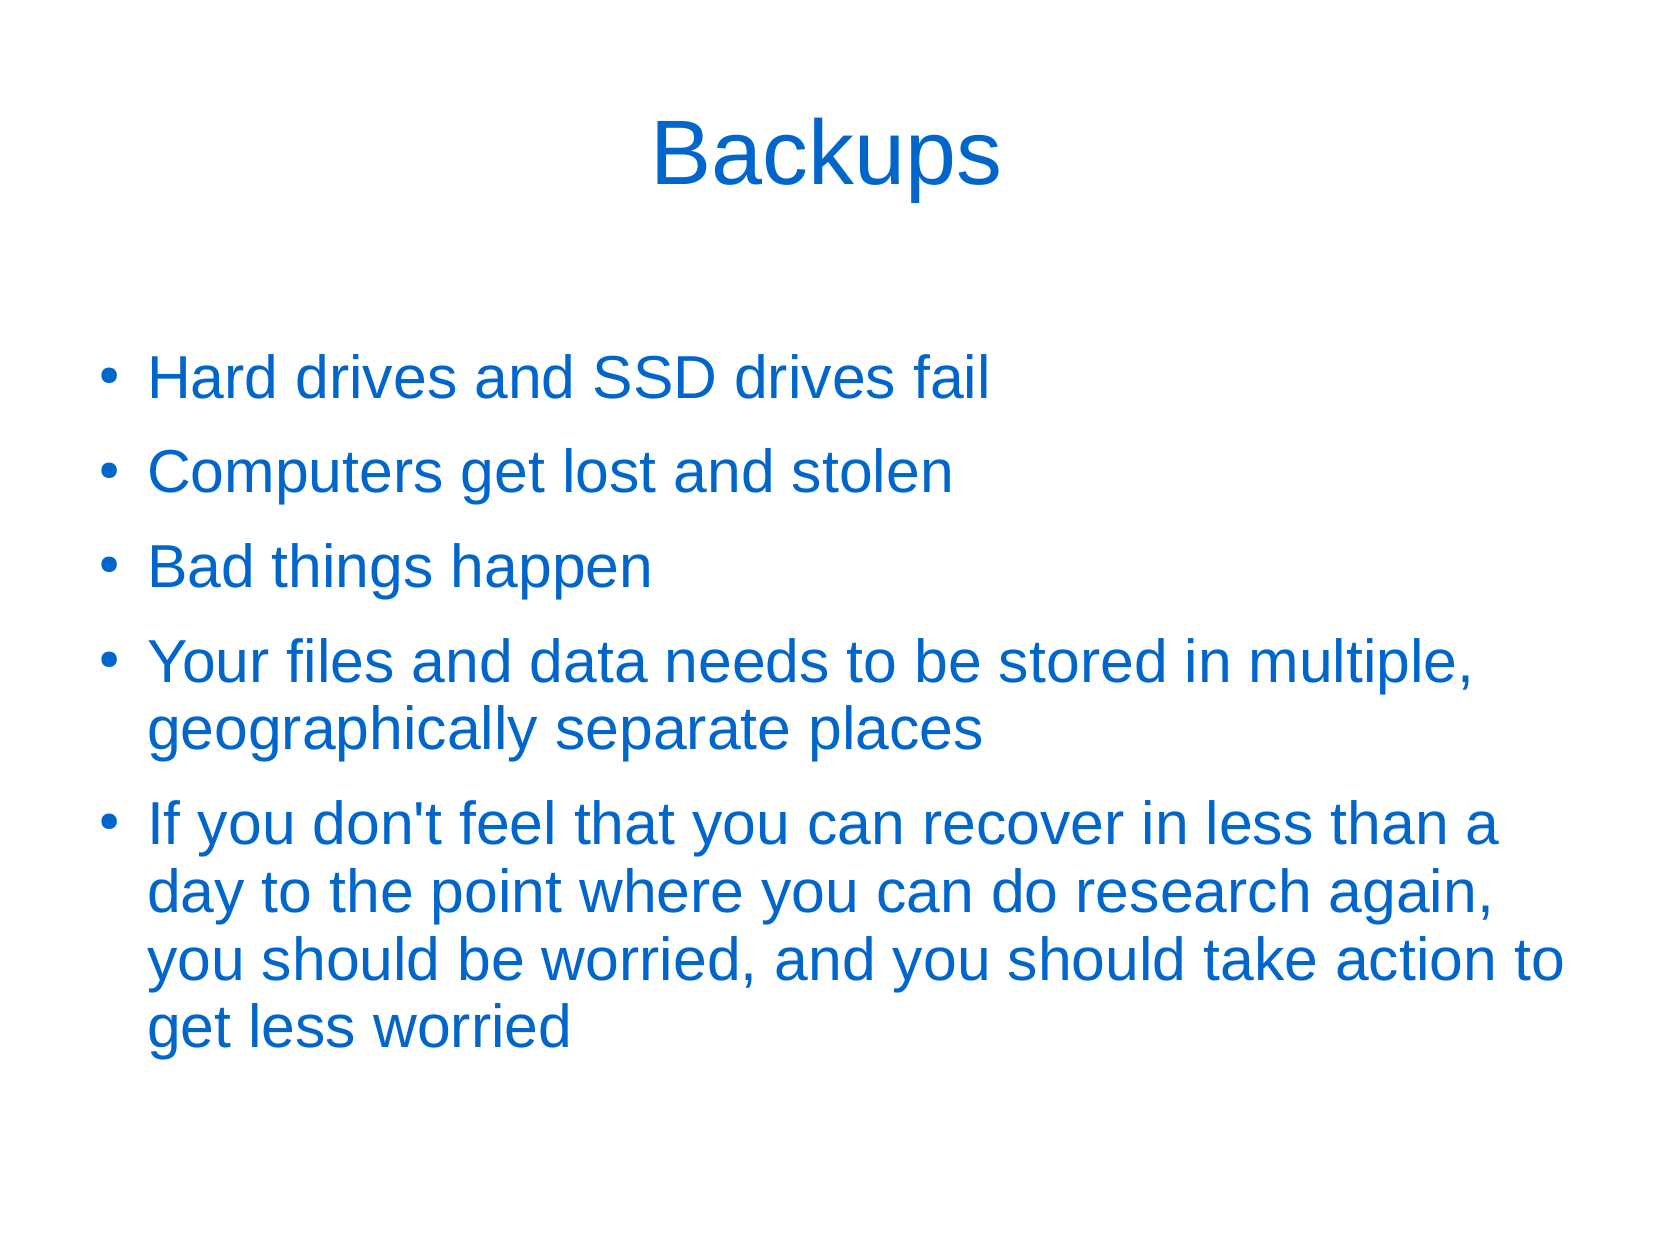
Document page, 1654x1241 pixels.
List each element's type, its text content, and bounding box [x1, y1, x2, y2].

title Backups [82, 49, 1571, 257]
list Hard drives and SSD drives fail Computers get lost and stolen Bad things happen Your files and data needs to be stored in multiple, geographically separate places If you don't feel that you can recover in less than a day to the point where you can do research again, you should be worried, and you should take action to get less worried [82, 343, 1571, 1063]
